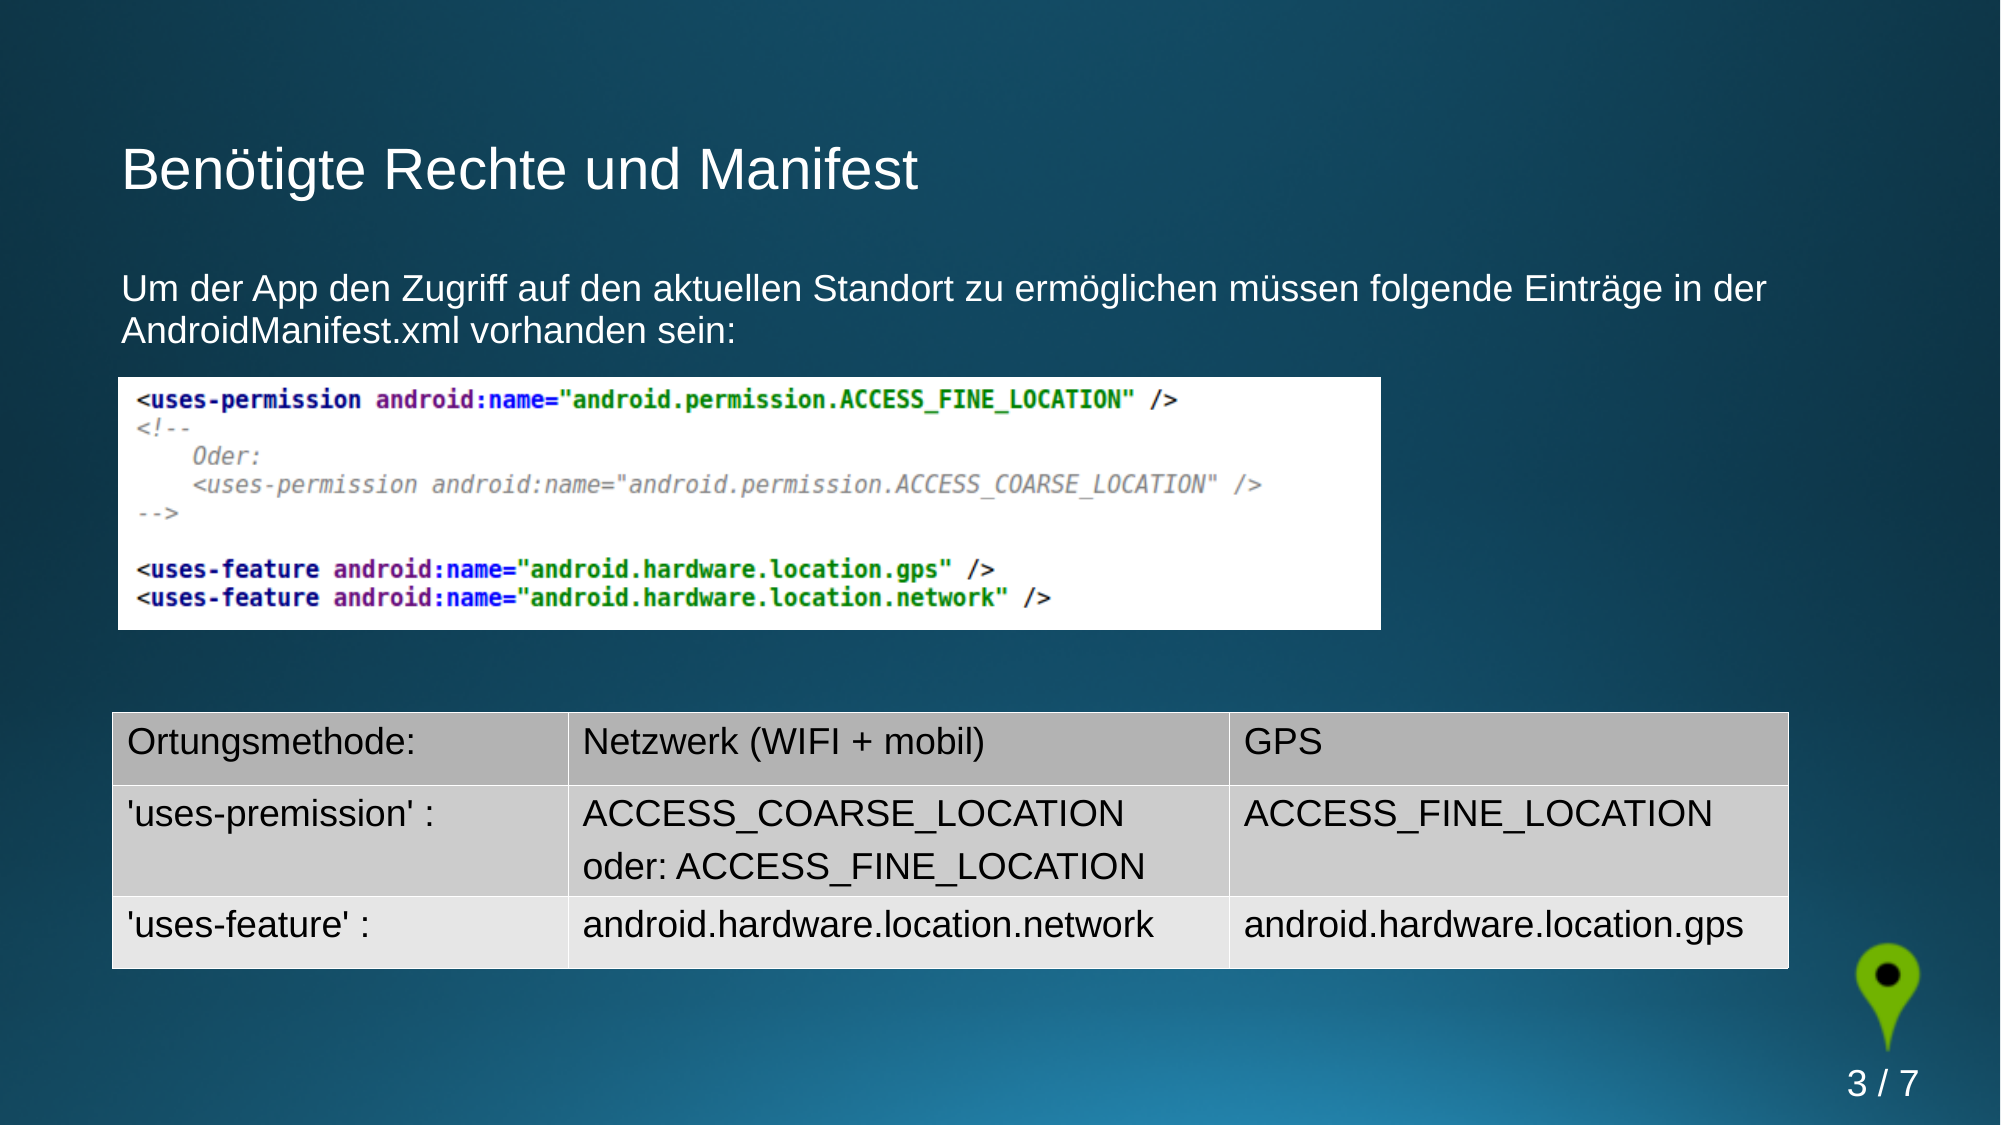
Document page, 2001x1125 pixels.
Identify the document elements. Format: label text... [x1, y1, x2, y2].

text_box Benötigte Rechte und Manifest Um der App den Zugriff auf den aktuellen Standort zu ermöglichen müssen folgende Einträge in der AndroidManifest.xml vorhanden sein: [106, 129, 1855, 359]
table_header GPS [1230, 713, 1788, 785]
table_cell 'uses-feature' : [113, 897, 568, 968]
table_header Ortungsmethode: [113, 713, 568, 785]
table_cell android.hardware.location.network [569, 897, 1229, 968]
picture [0, 0, 2001, 1125]
table_cell ACCESS_COARSE_LOCATION oder: ACCESS_FINE_LOCATION [569, 786, 1229, 896]
table_header Netzwerk (WIFI + mobil) [569, 713, 1229, 785]
table_cell ACCESS_FINE_LOCATION [1230, 786, 1788, 896]
table_cell 'uses-premission' : [113, 786, 568, 896]
table_cell android.hardware.location.gps [1230, 897, 1788, 968]
text_box <Foliennummer> / 7 [1832, 1055, 2000, 1125]
